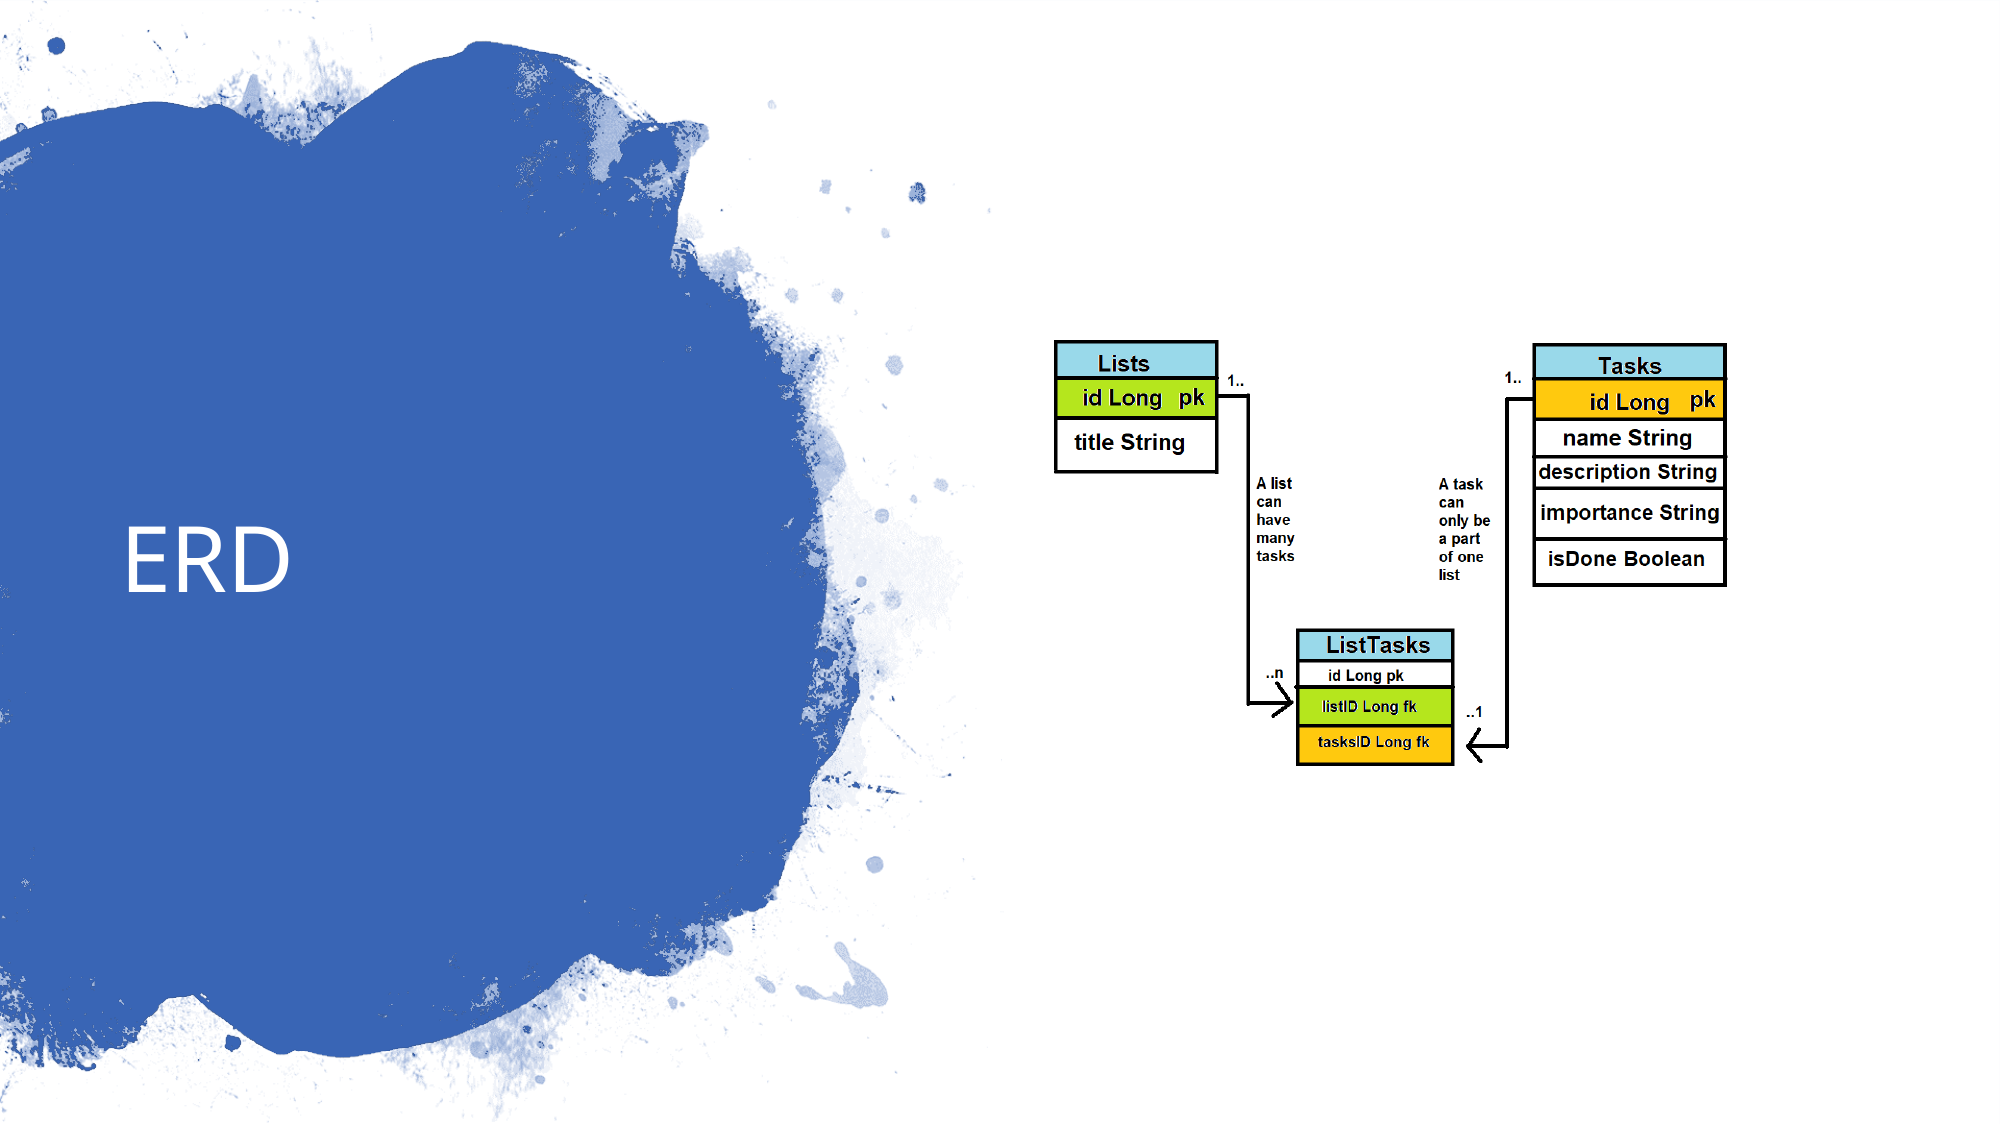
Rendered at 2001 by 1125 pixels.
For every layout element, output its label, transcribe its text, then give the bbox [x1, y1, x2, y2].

picture [0, 0, 2000, 1125]
title ERD [105, 336, 707, 790]
